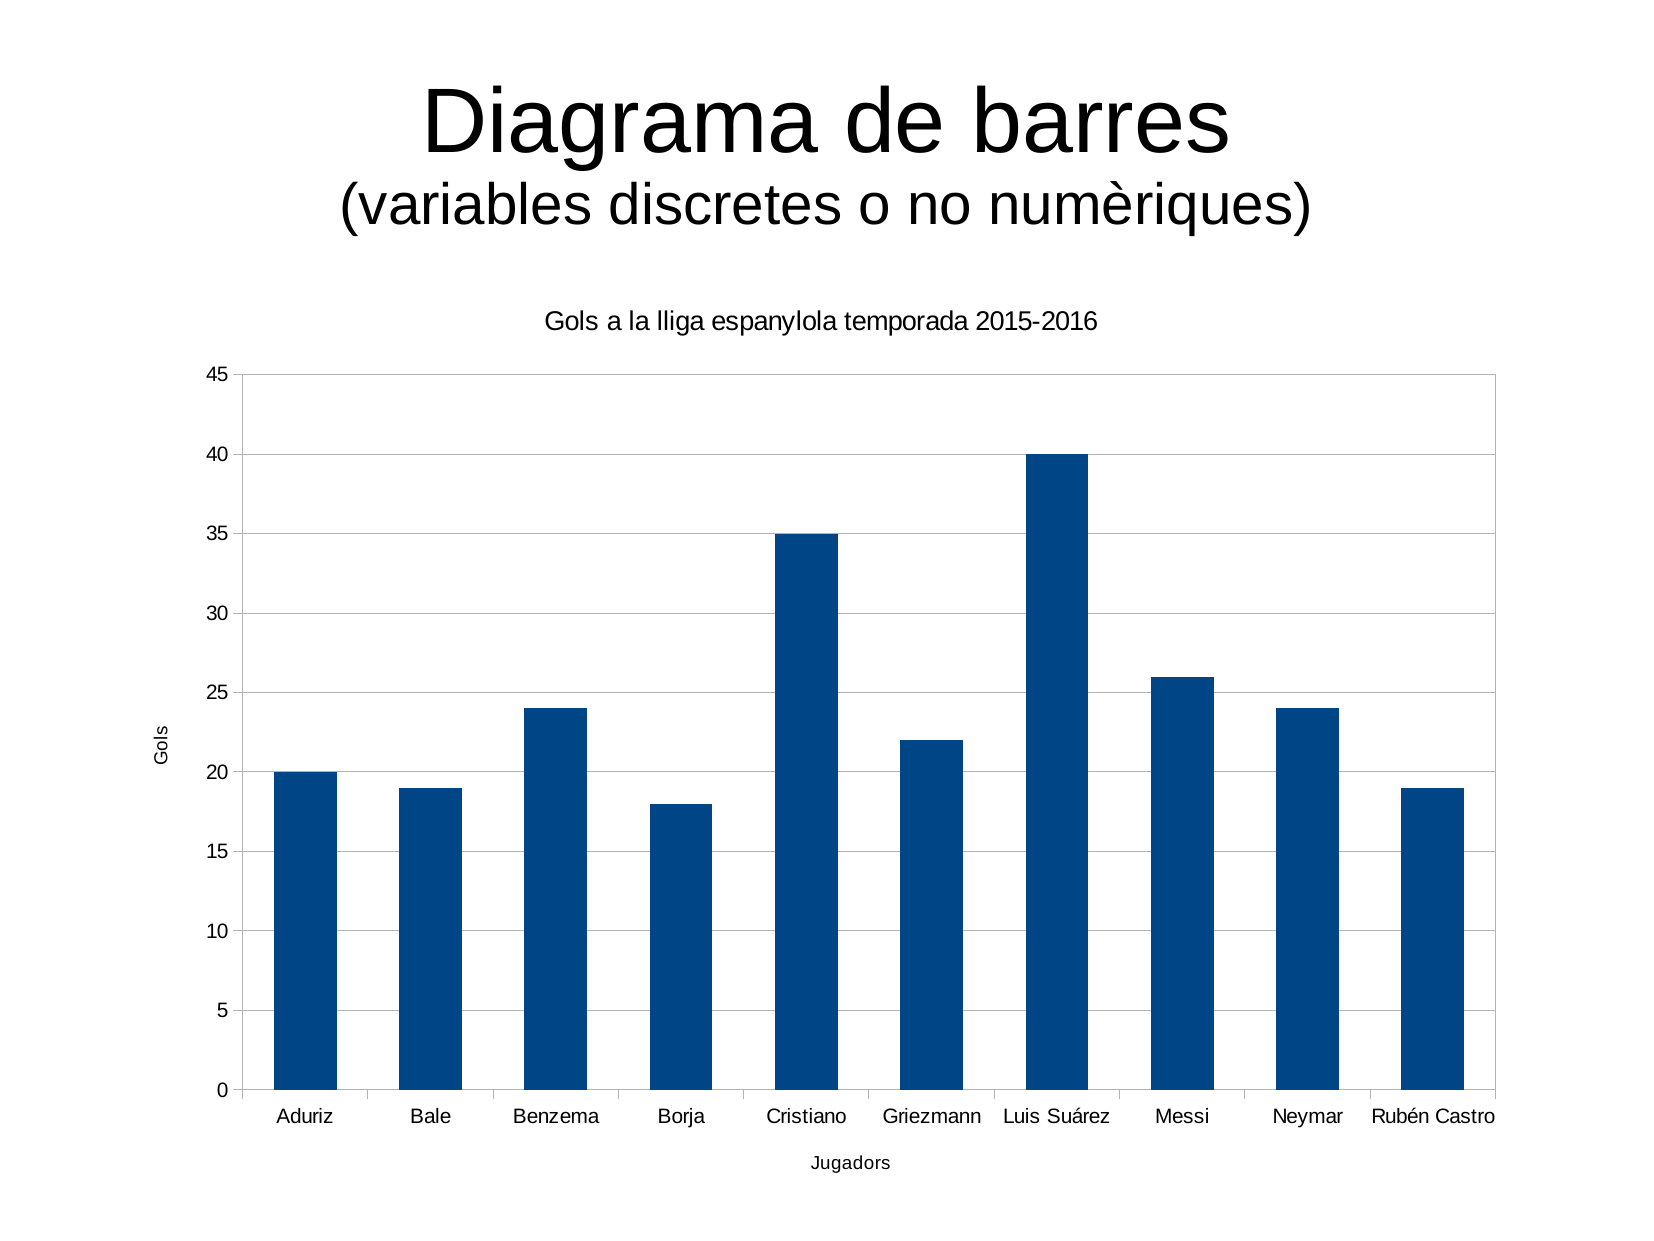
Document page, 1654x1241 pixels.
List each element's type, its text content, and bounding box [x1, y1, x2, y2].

title Diagrama de barres (variables discretes o no numèriques) [82, 49, 1571, 257]
chart [118, 271, 1524, 1205]
